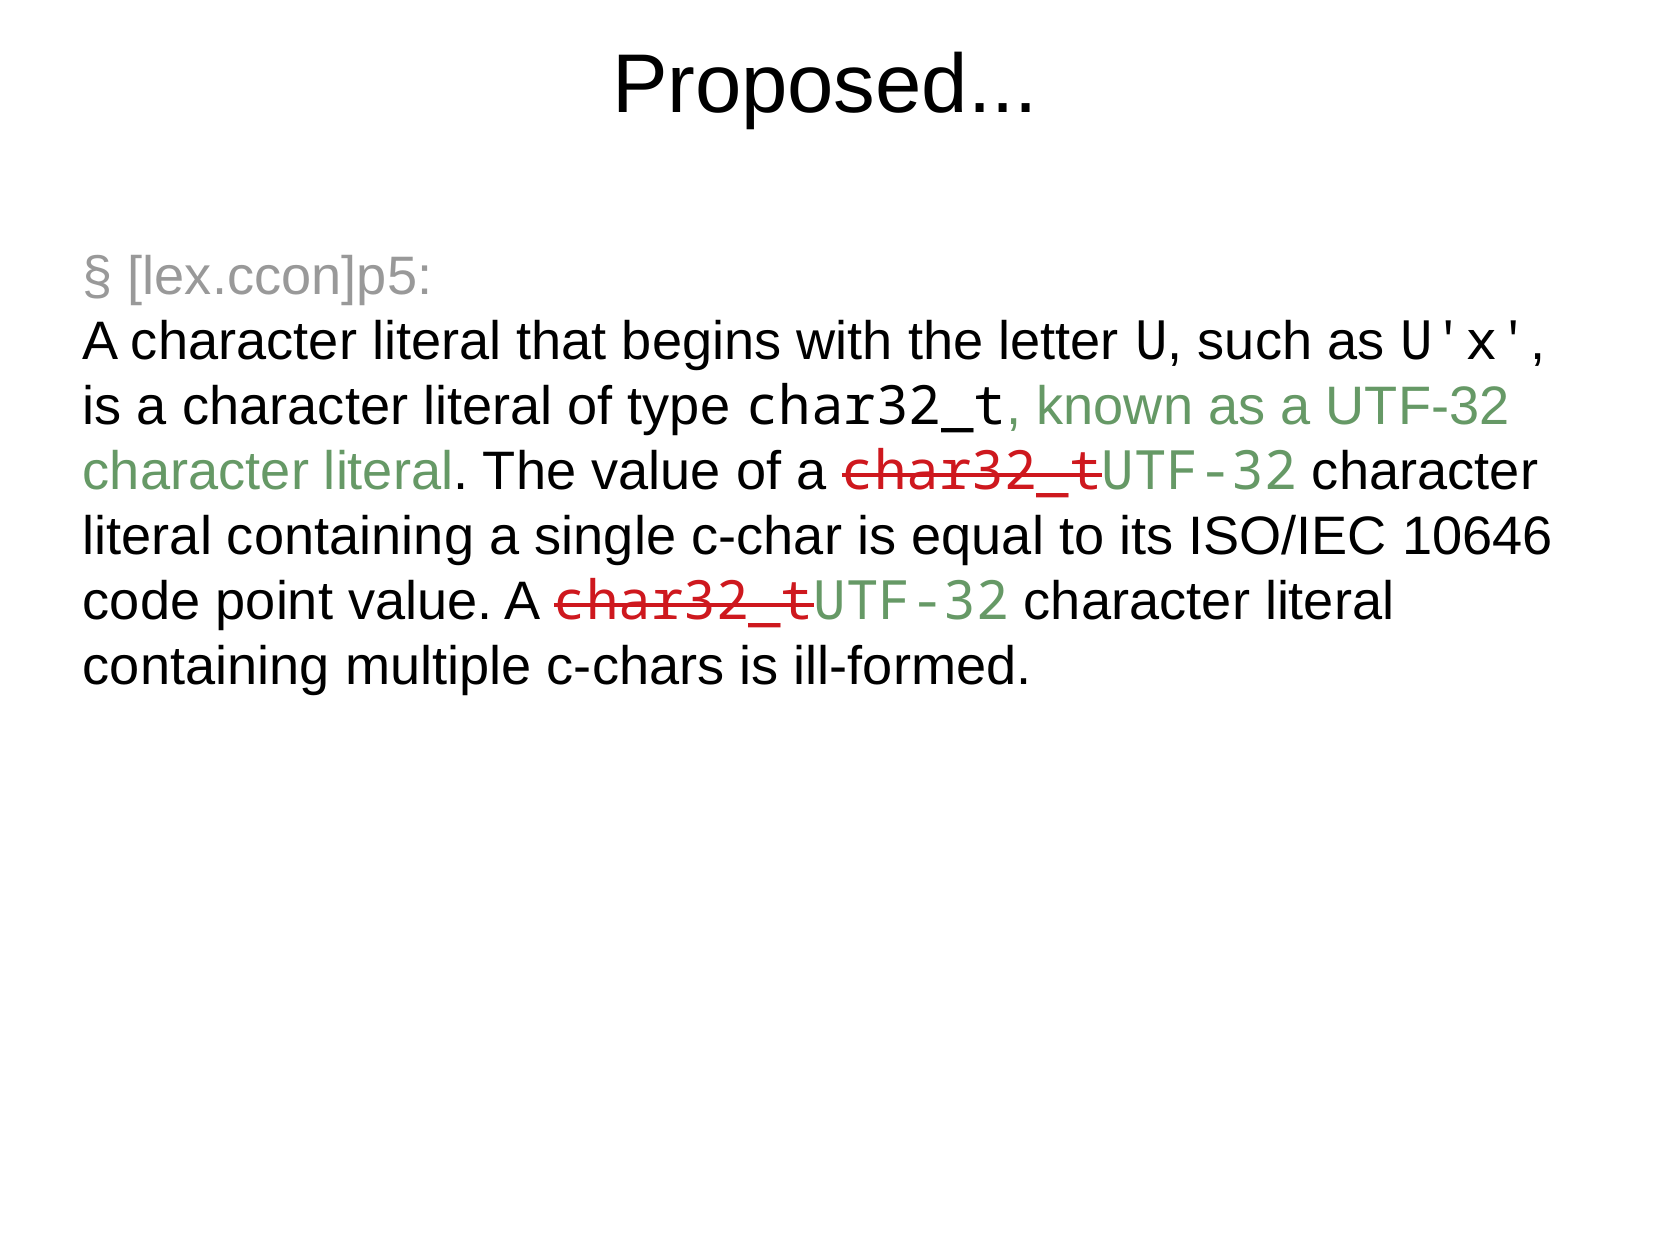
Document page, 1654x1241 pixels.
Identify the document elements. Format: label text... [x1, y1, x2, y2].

list § [lex.ccon]p5: A character literal that begins with the letter U, such as U'x', is a character literal of type char32_­t, known as a UTF-32 character literal. The value of a char32_­tUTF-32 character literal containing a single c-char is equal to its ISO/IEC 10646 code point value. A char32_­tUTF-32 character literal containing multiple c-chars is ill-formed. [82, 240, 1571, 1126]
text_box Proposed... [90, 30, 1561, 166]
